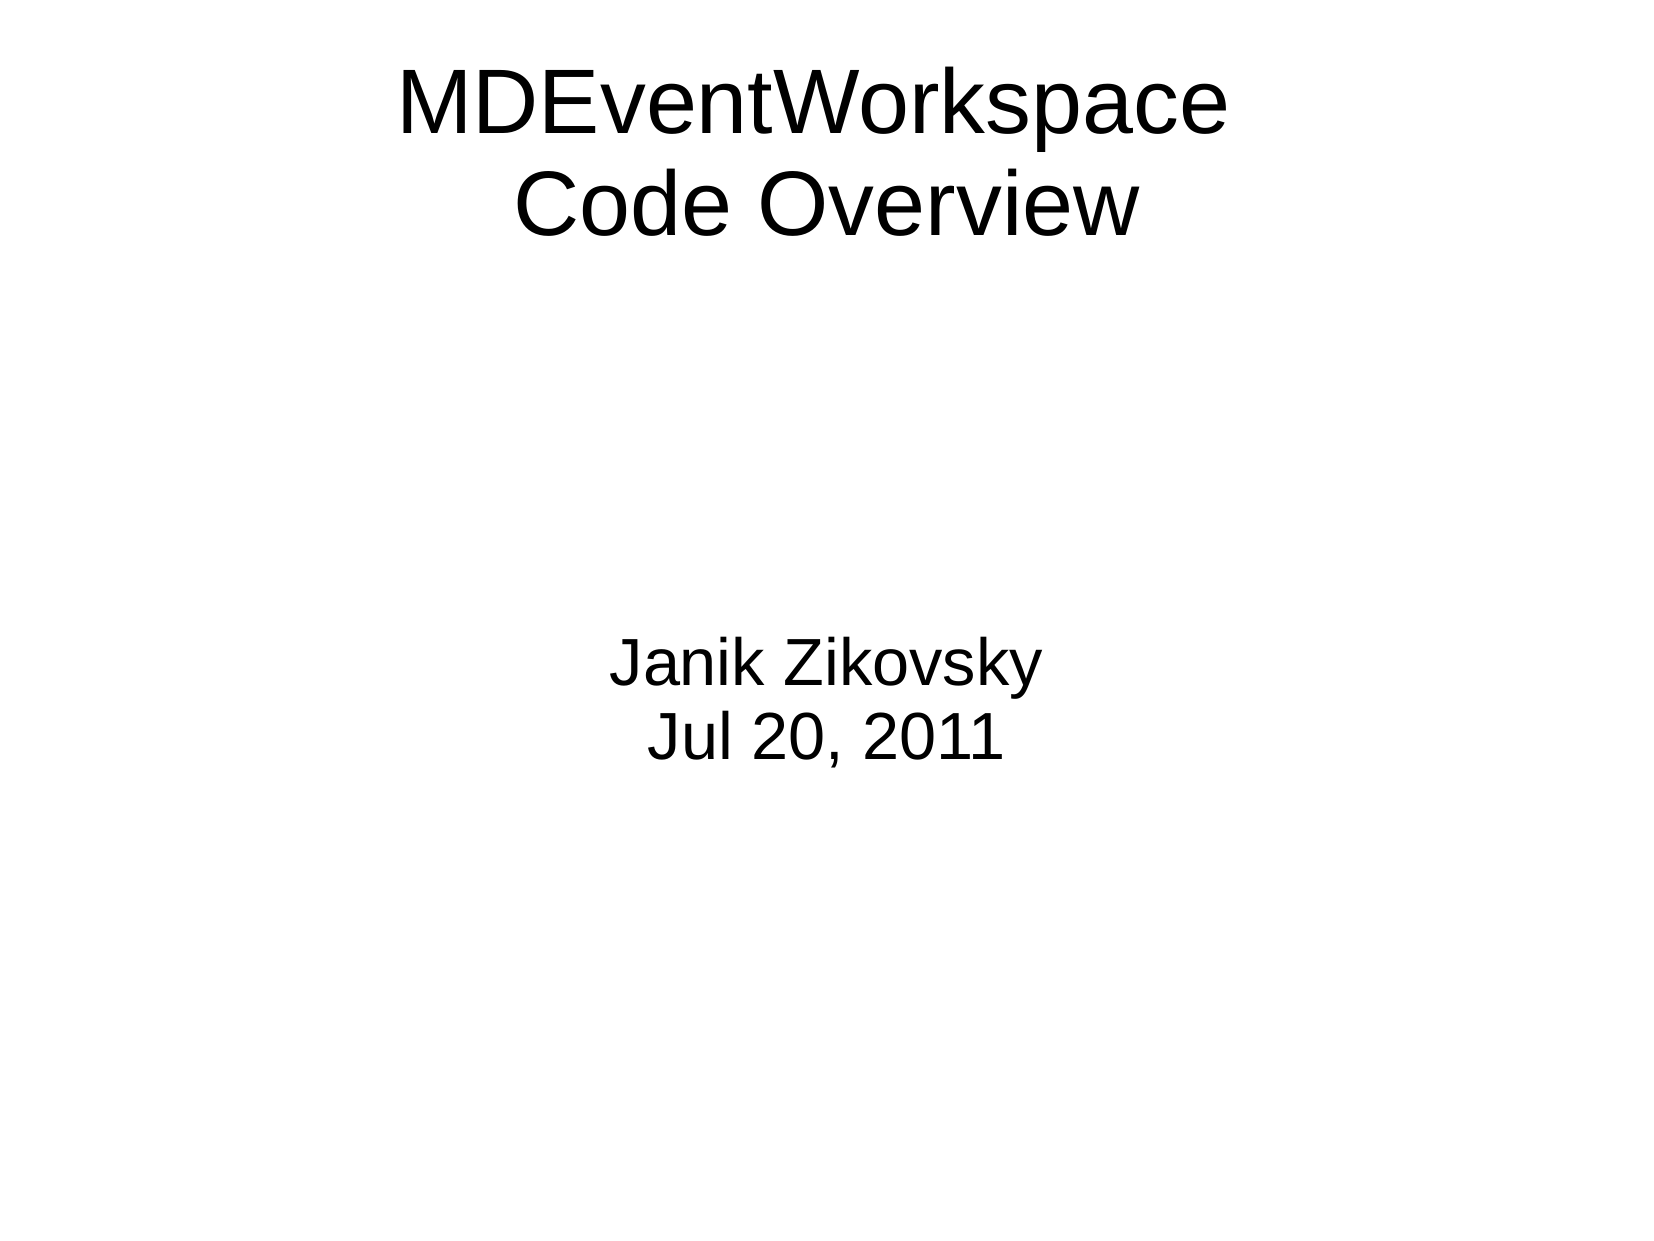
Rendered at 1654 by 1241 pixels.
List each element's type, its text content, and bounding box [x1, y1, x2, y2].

subtitle Janik Zikovsky Jul 20, 2011 [82, 290, 1571, 1109]
title MDEventWorkspace Code Overview [82, 49, 1571, 257]
